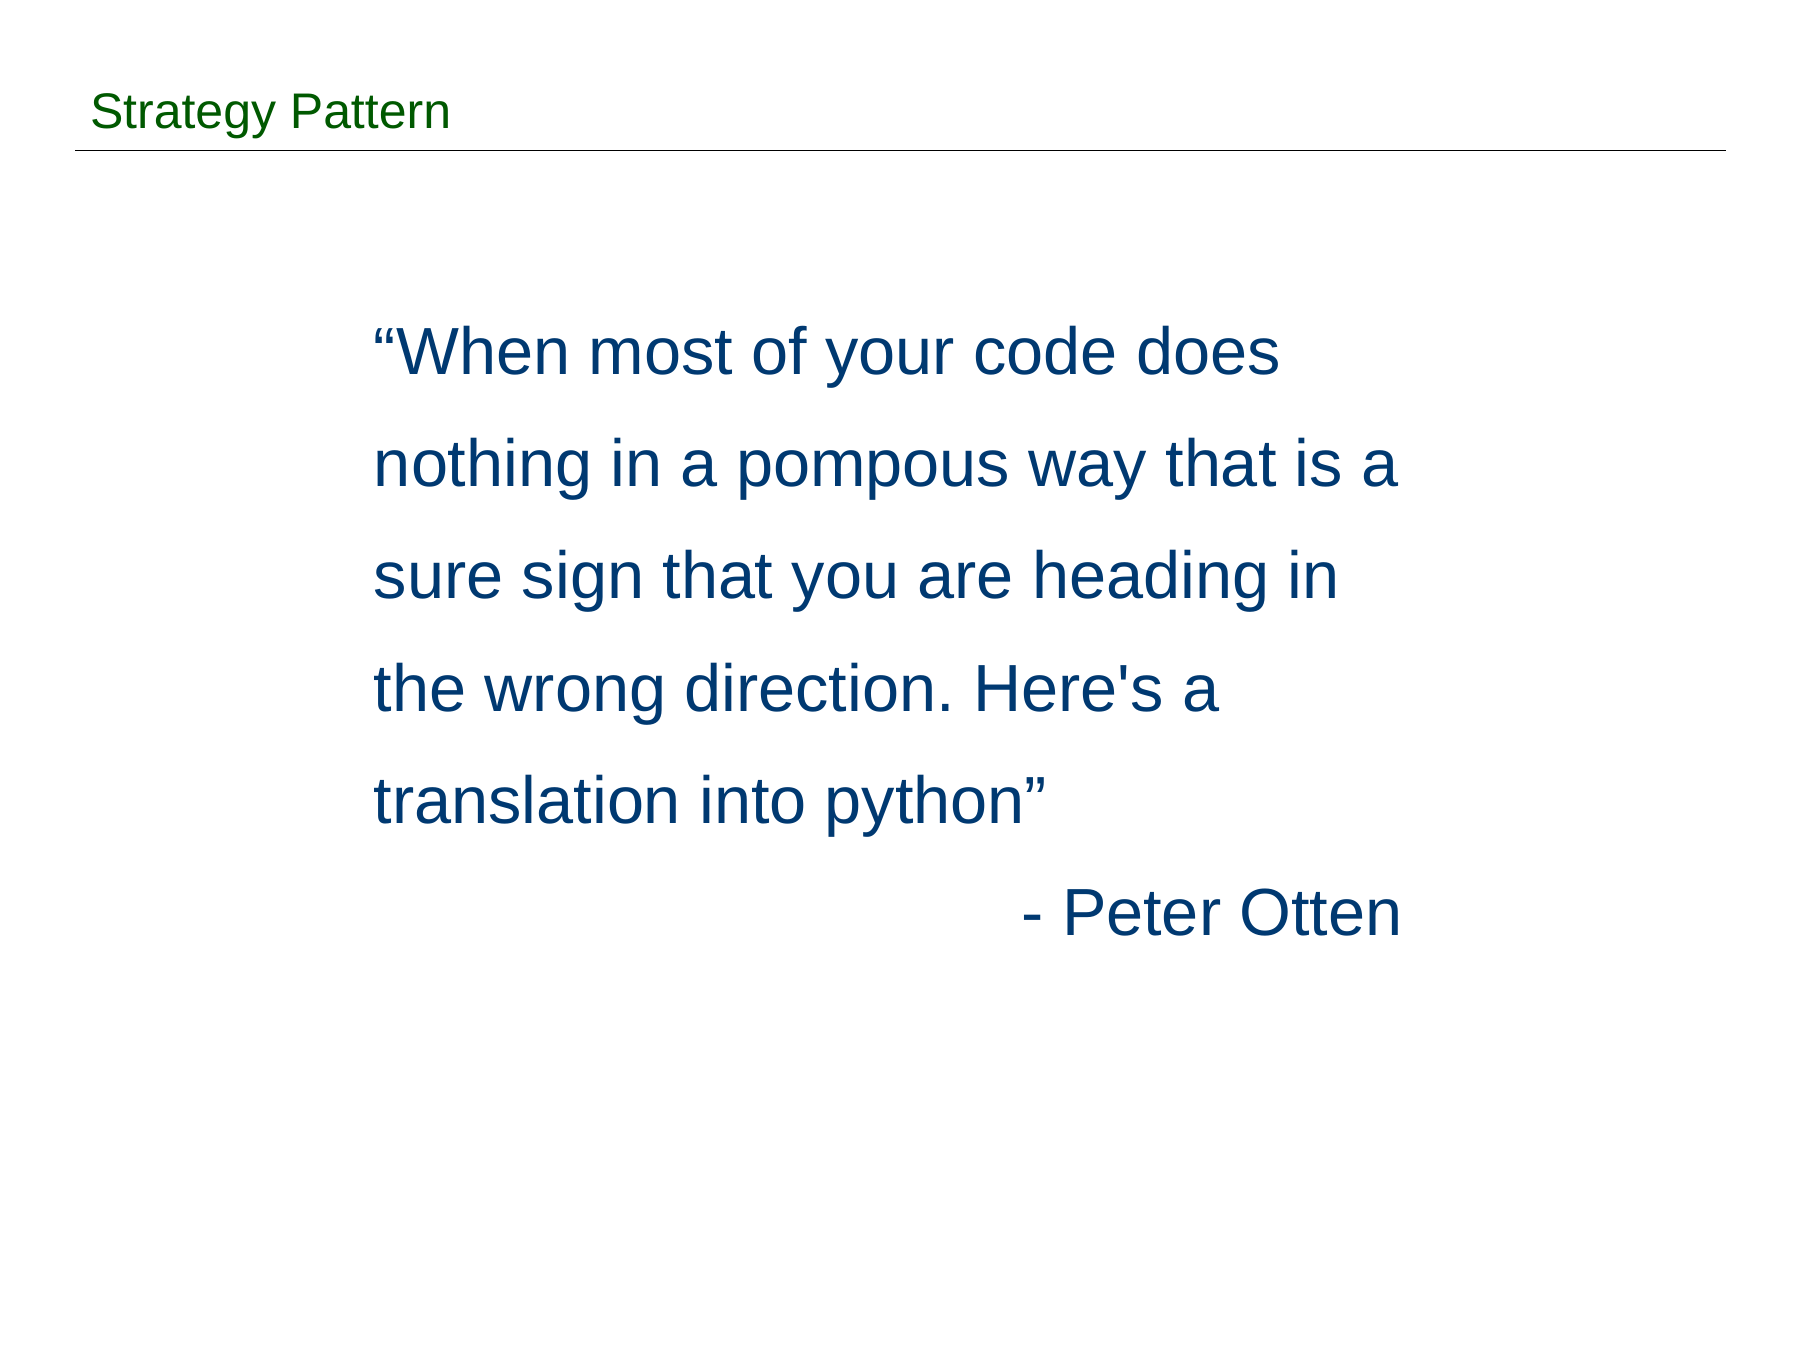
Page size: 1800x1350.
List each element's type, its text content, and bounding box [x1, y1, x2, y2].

title Strategy Pattern [90, 38, 1710, 147]
text_box “When most of your code does nothing in a pompous way that is a sure sign that you are heading in the wrong direction. Here's a translation into python” - Peter Otten [359, 269, 1441, 1081]
